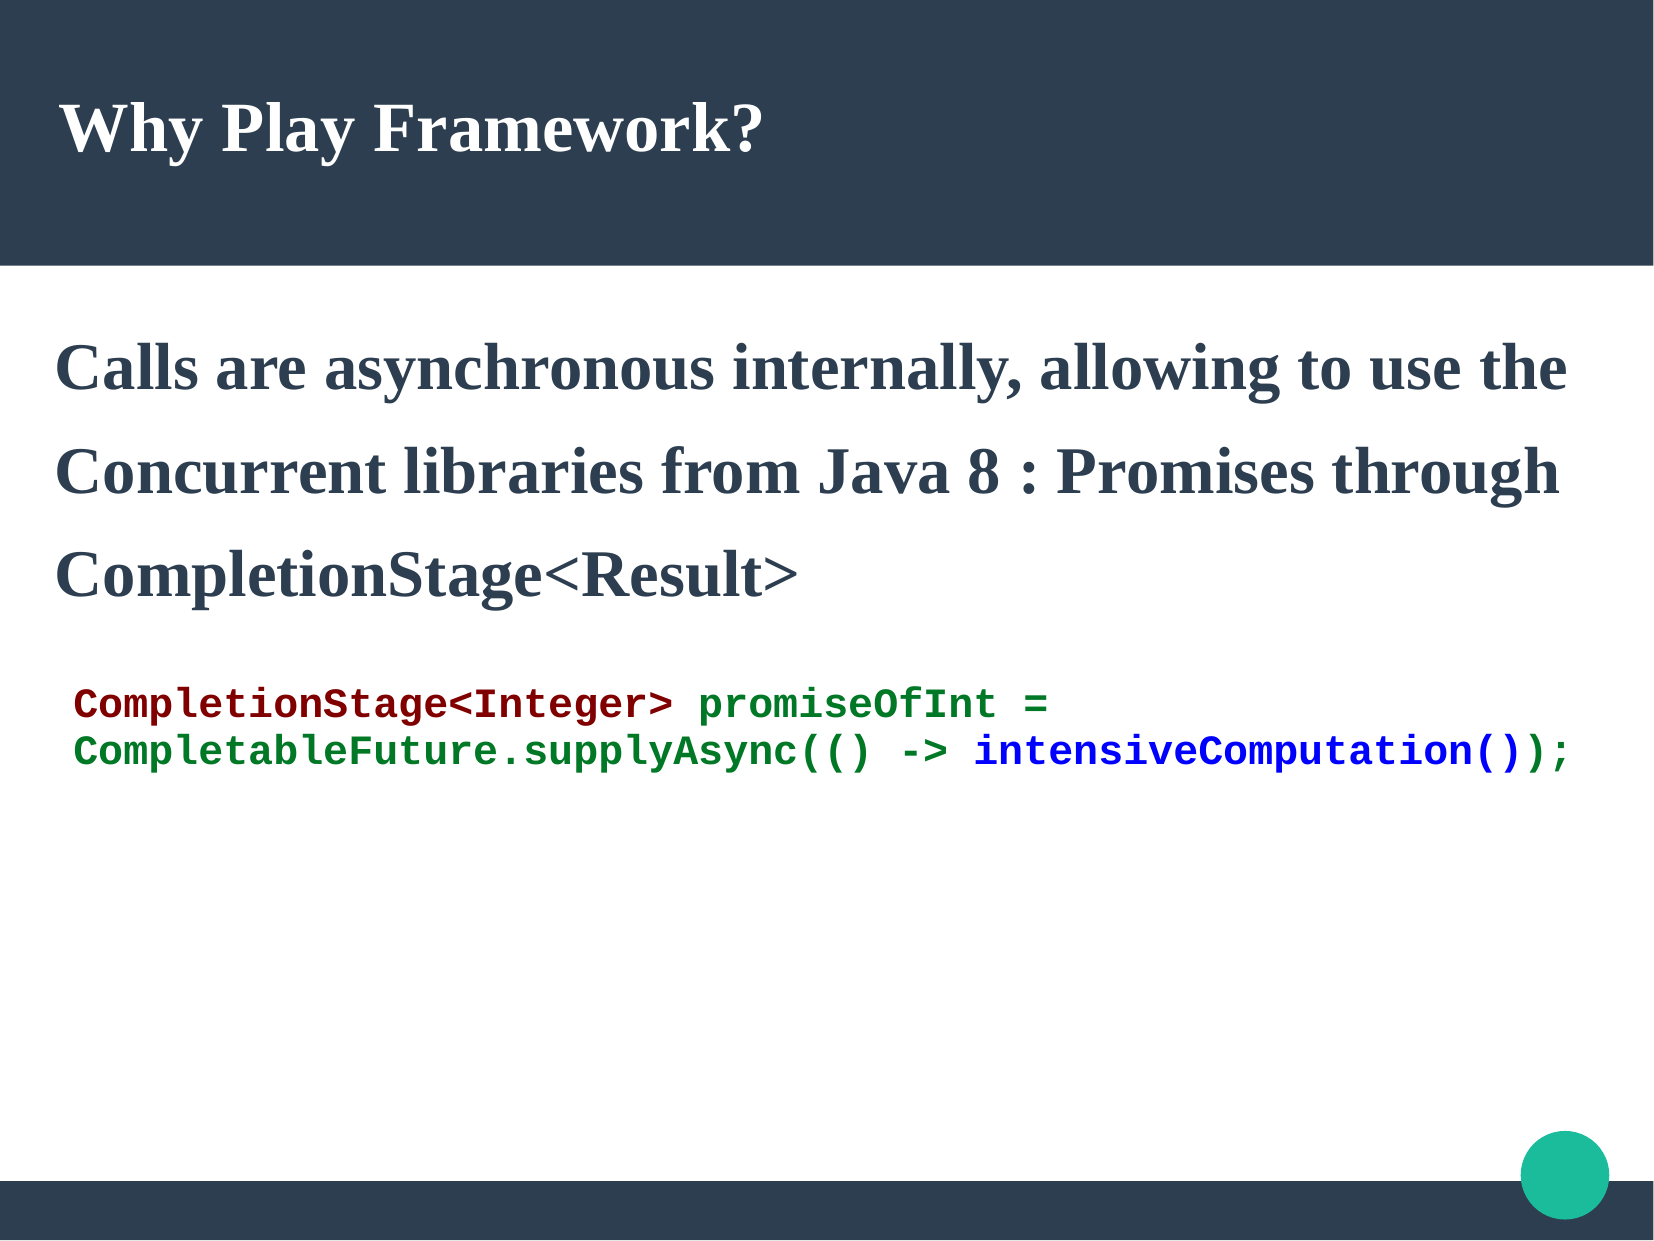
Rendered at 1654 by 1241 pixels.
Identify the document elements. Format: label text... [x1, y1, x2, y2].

title Why Play Framework? [59, 49, 1595, 207]
list Calls are asynchronous internally, allowing to use the Concurrent libraries from Java 8 : Promises through CompletionStage<Result> [54, 330, 1576, 781]
text_box CompletionStage<Integer> promiseOfInt = CompletableFuture.supplyAsync(() -> intensiveComputation()); [58, 675, 1604, 901]
